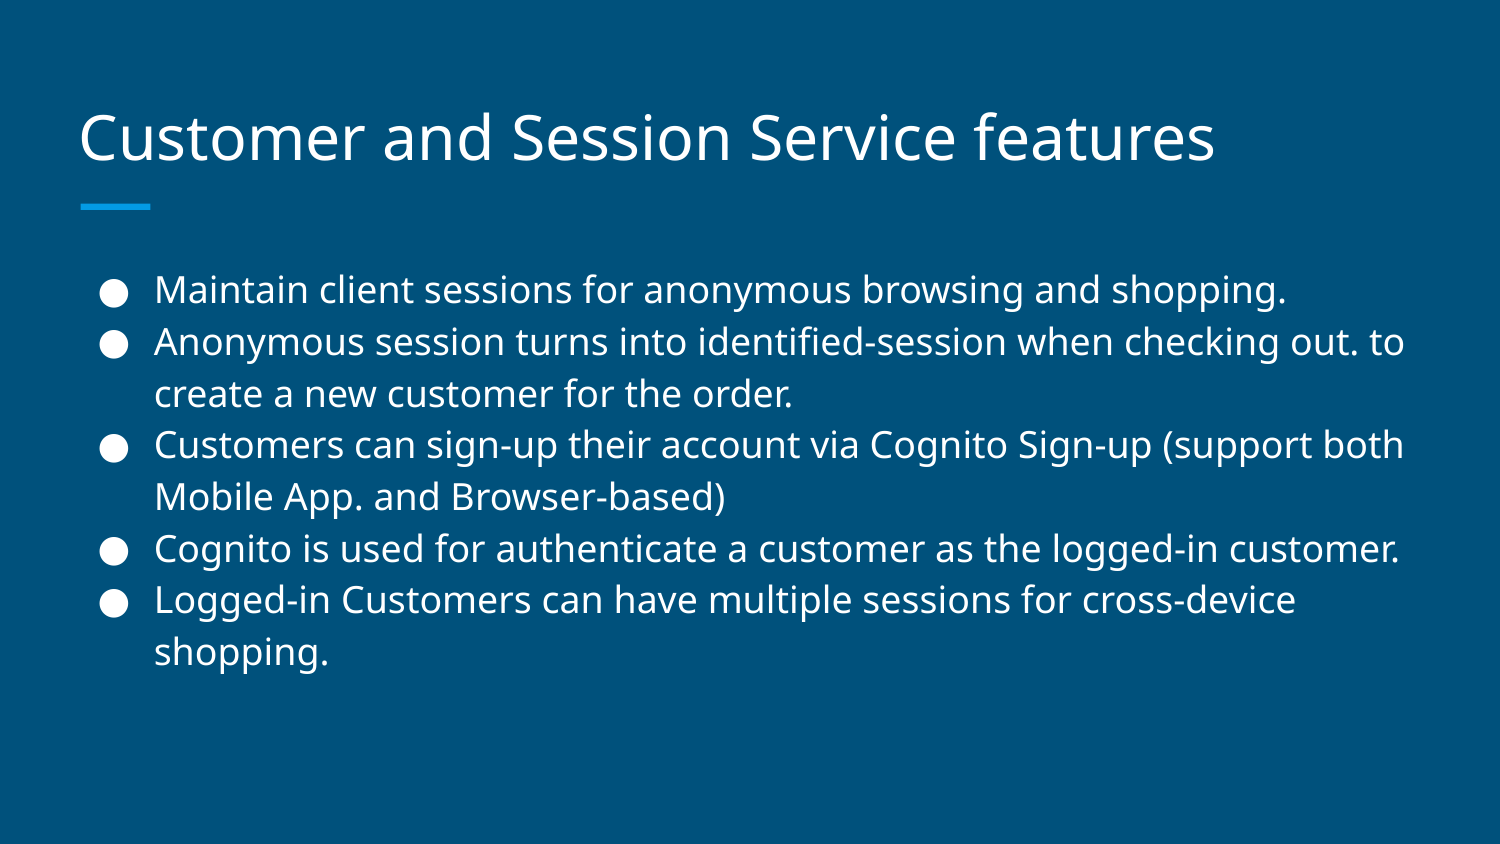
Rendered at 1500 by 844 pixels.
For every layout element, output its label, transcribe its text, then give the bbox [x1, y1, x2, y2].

list Maintain client sessions for anonymous browsing and shopping. Anonymous session turns into identified-session when checking out. to create a new customer for the order. Customers can sign-up their account via Cognito Sign-up (support both Mobile App. and Browser-based) Cognito is used for authenticate a customer as the logged-in customer. Logged-in Customers can have multiple sessions for cross-device shopping. [63, 244, 1437, 750]
title Customer and Session Service features [63, 75, 1437, 188]
